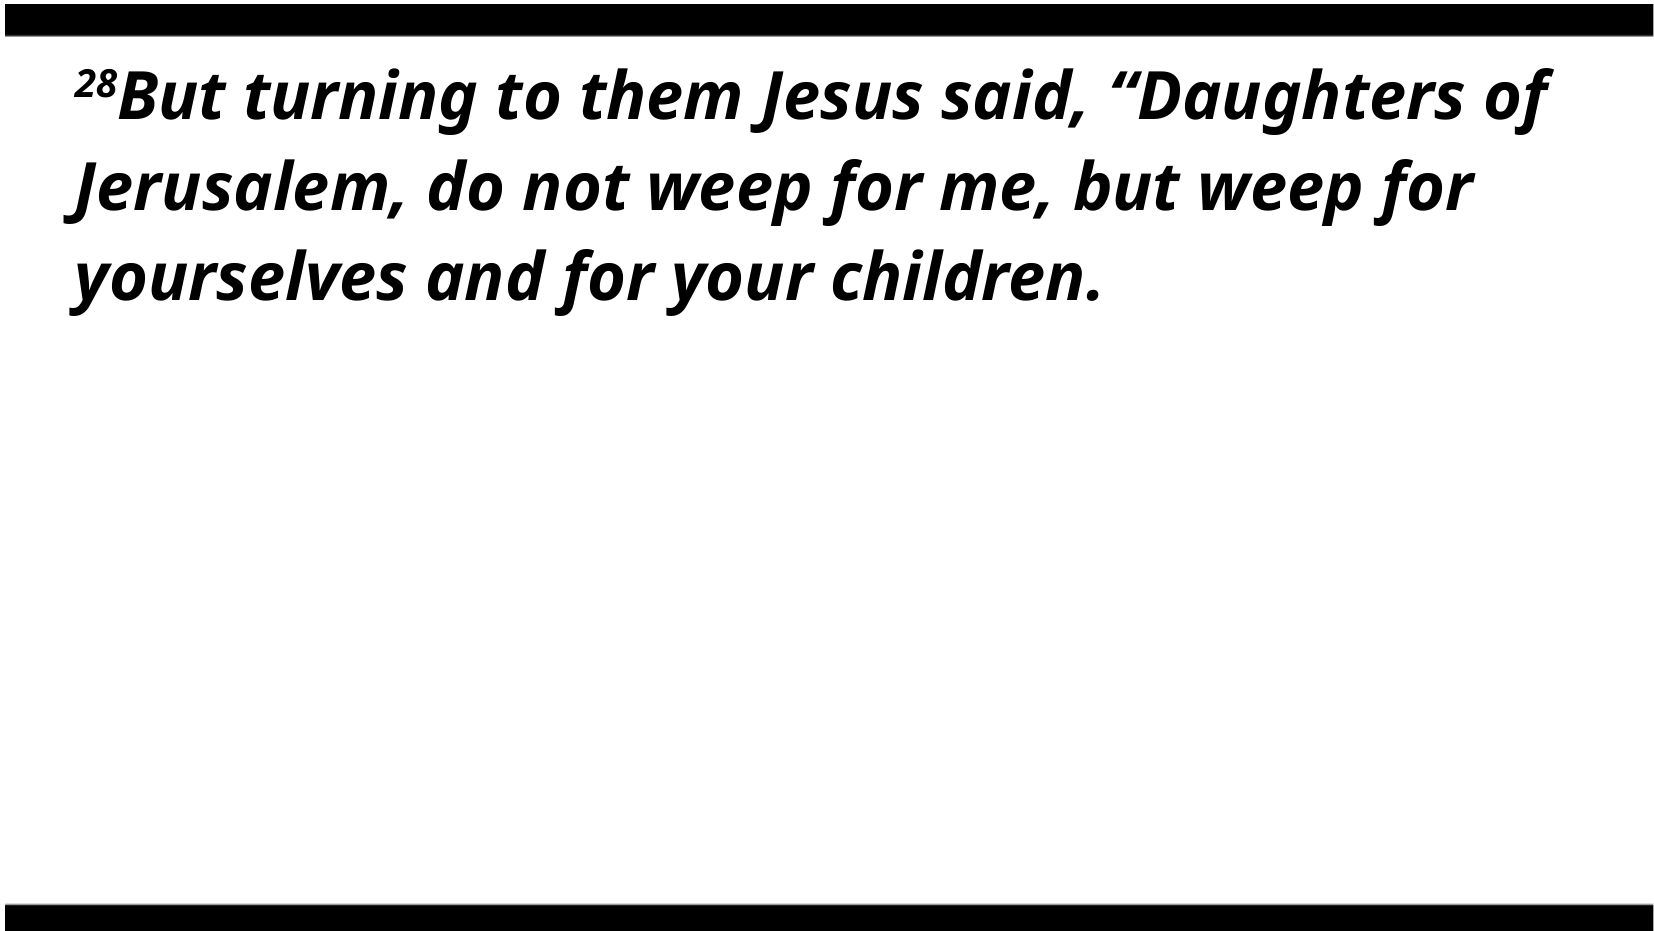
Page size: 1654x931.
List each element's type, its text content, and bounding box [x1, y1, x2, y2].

picture [5, 4, 1654, 931]
text_box 28But turning to them Jesus said, “Daughters of Jerusalem, do not weep for me, but weep for yourselves and for your children. [60, 40, 1621, 322]
